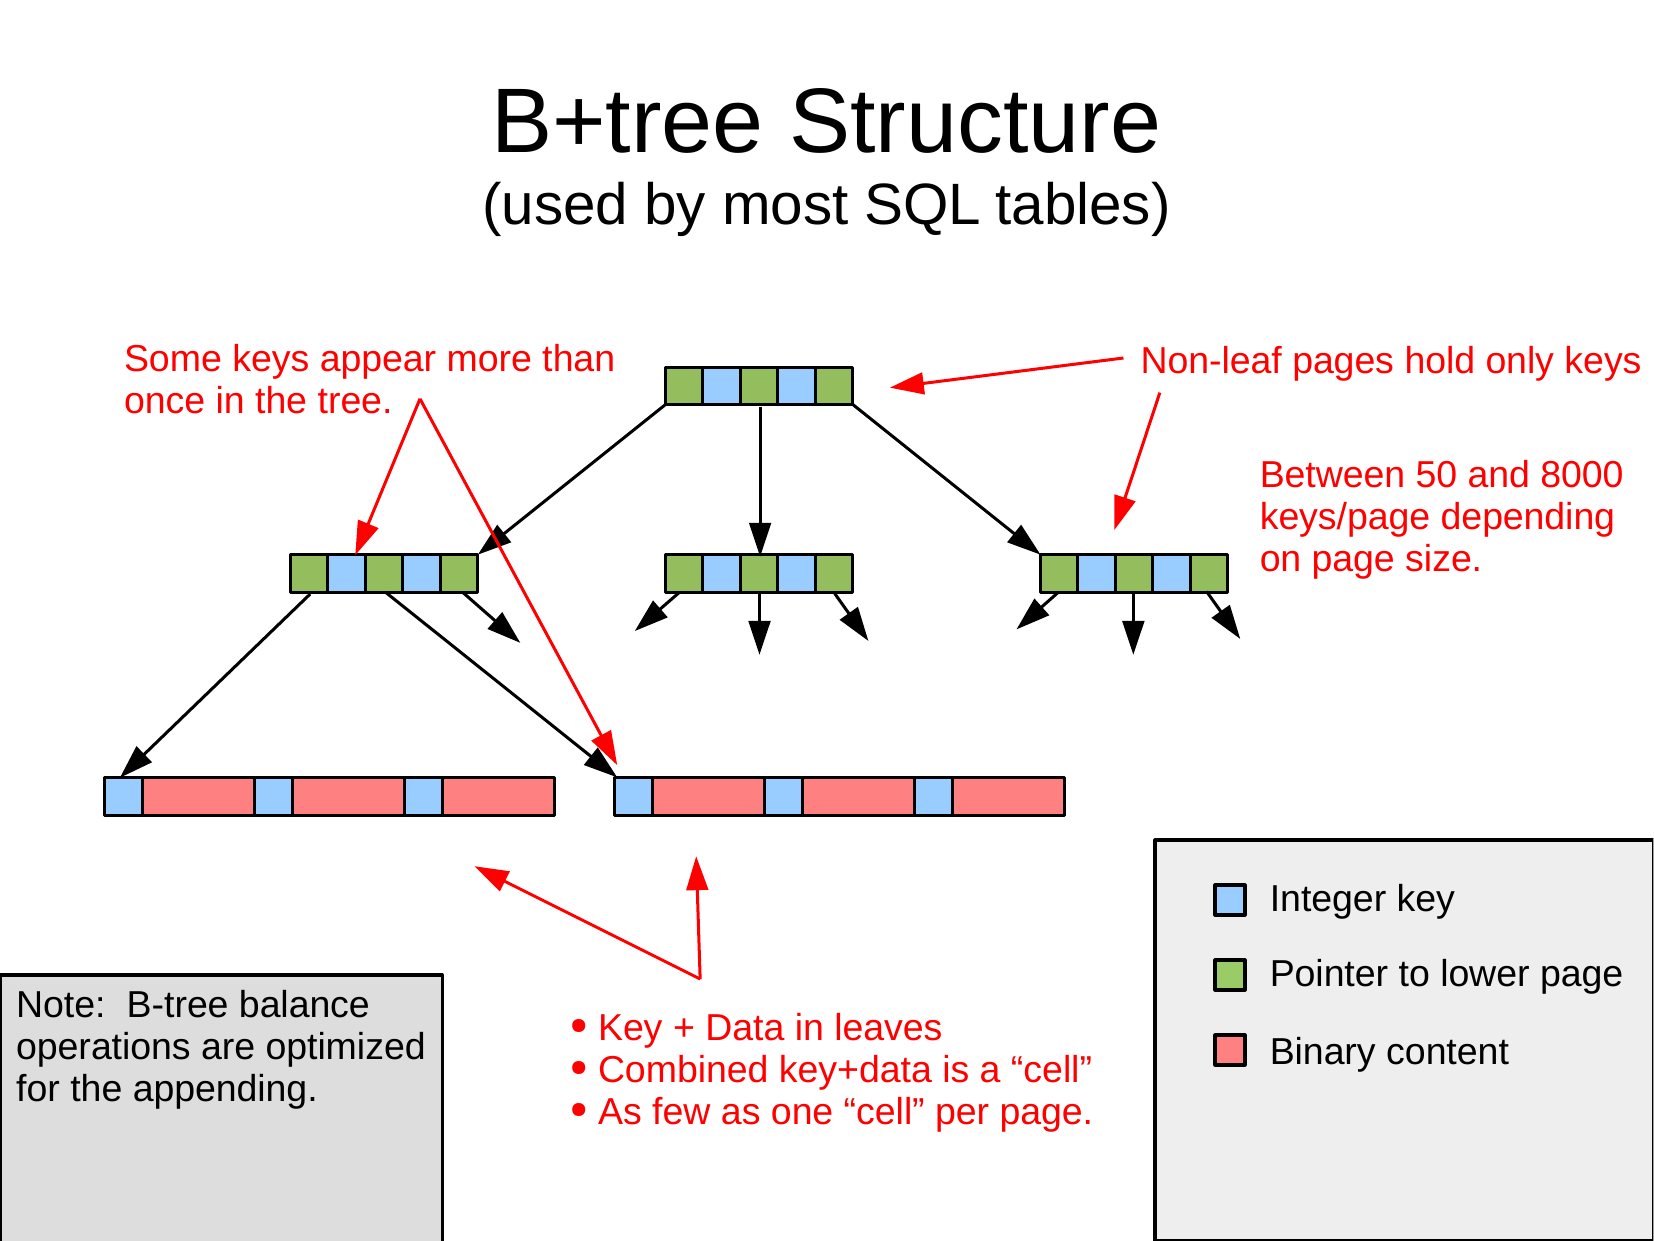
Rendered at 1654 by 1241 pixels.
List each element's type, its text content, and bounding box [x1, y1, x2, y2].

text_box Binary content [1255, 1023, 1524, 1081]
text_box [614, 777, 1065, 816]
text_box Note: B-tree balance operations are optimized for the appending. [0, 975, 443, 1241]
text_box [1155, 840, 1654, 1241]
text_box [665, 367, 853, 405]
text_box Some keys appear more than once in the tree. [109, 330, 631, 429]
text_box Key + Data in leaves Combined key+data is a “cell” As few as one “cell” per page. [555, 999, 1109, 1141]
title B+tree Structure (used by most SQL tables) [82, 49, 1571, 257]
text_box [290, 554, 478, 593]
text_box [1040, 554, 1228, 593]
text_box Pointer to lower page [1255, 945, 1639, 1002]
text_box Between 50 and 8000 keys/page depending on page size. [1245, 446, 1654, 588]
text_box Non-leaf pages hold only keys [1125, 332, 1654, 390]
text_box [665, 554, 853, 593]
text_box Integer key [1255, 870, 1471, 927]
text_box [104, 777, 555, 816]
